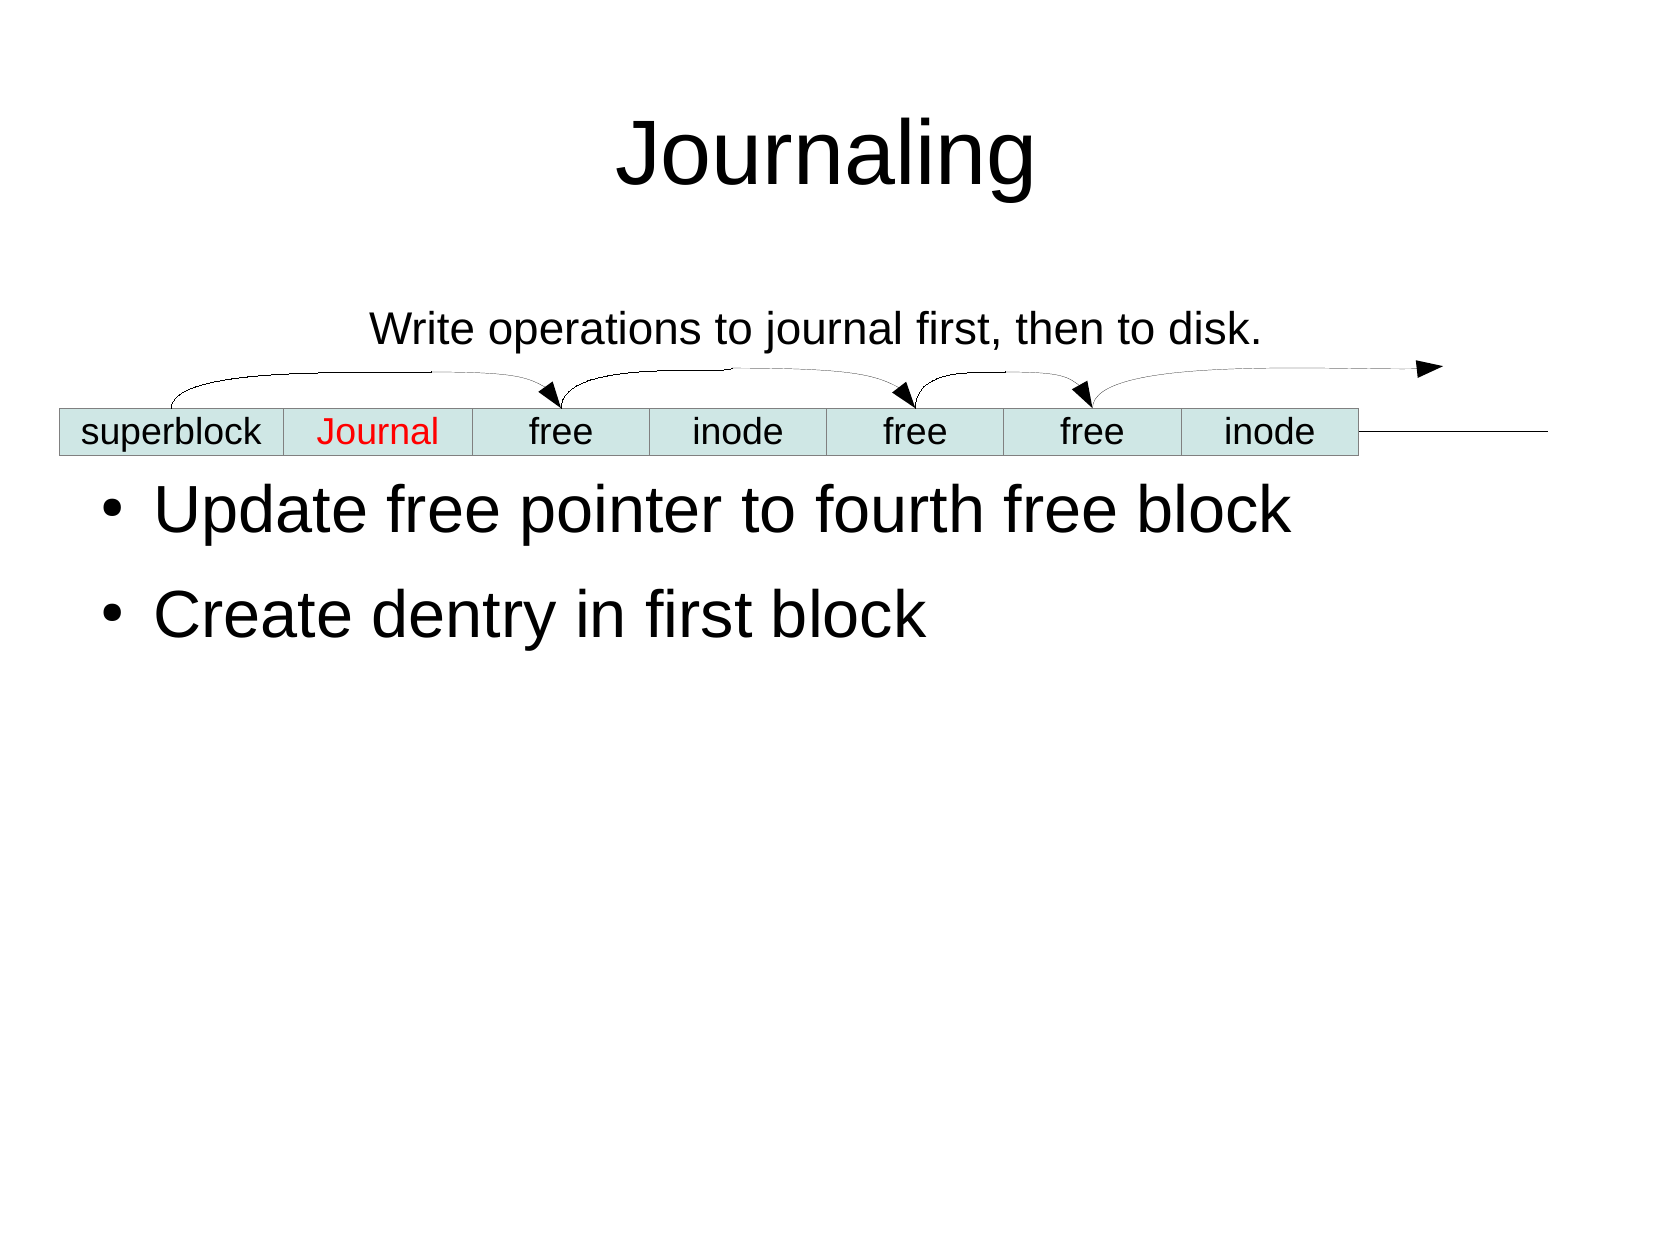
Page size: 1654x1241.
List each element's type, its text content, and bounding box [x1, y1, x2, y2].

text_box free [472, 408, 649, 456]
text_box inode [1181, 408, 1359, 456]
text_box superblock [59, 408, 283, 456]
text_box free [826, 408, 1003, 456]
text_box inode [649, 408, 826, 456]
title Journaling [82, 49, 1571, 257]
list Update free pointer to fourth free block Create dentry in first block [82, 472, 1571, 1109]
text_box Write operations to journal first, then to disk. [354, 295, 1335, 362]
text_box Journal [283, 408, 472, 456]
text_box free [1003, 408, 1181, 456]
